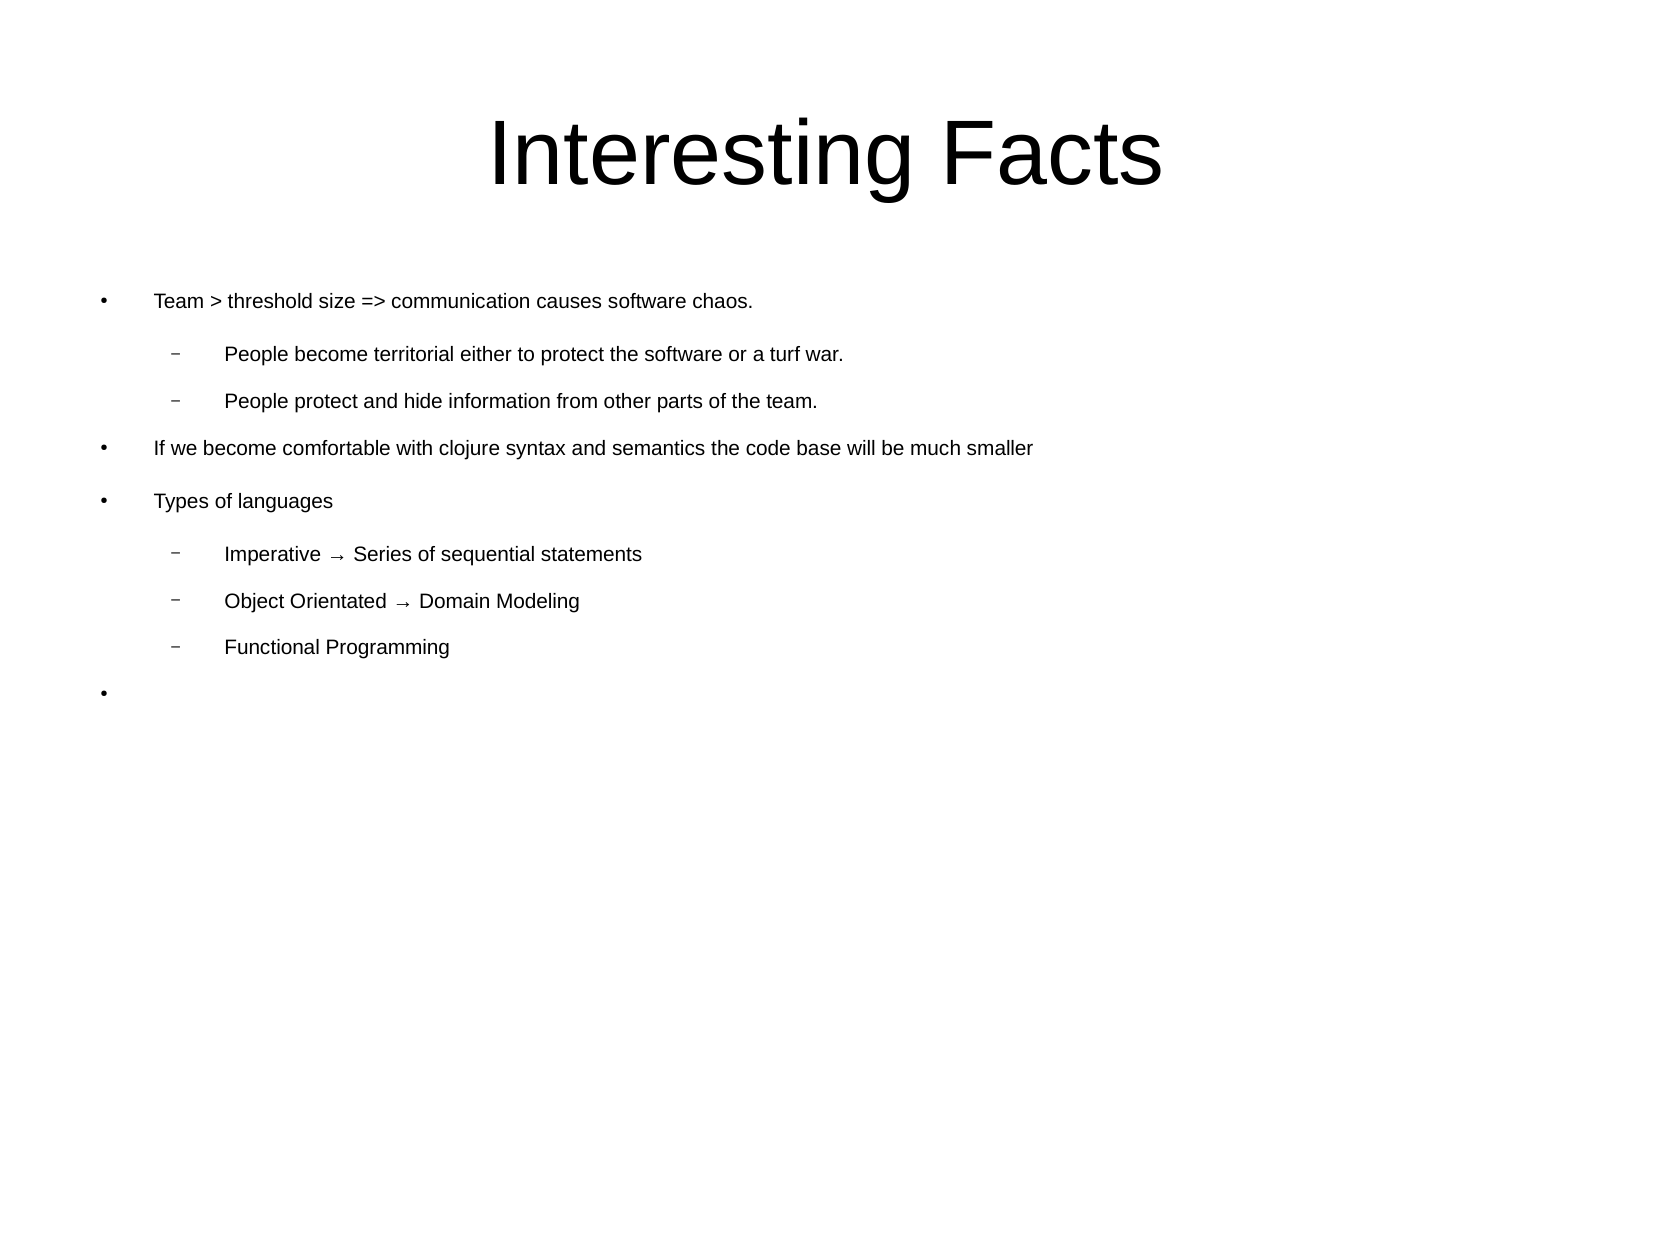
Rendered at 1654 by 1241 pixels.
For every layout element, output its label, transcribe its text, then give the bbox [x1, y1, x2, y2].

title Interesting Facts [82, 49, 1571, 257]
list Team > threshold size => communication causes software chaos. People become territorial either to protect the software or a turf war. People protect and hide information from other parts of the team. If we become comfortable with clojure syntax and semantics the code base will be much smaller Types of languages Imperative → Series of sequential statements Object Orientated → Domain Modeling Functional Programming [82, 290, 1571, 1010]
